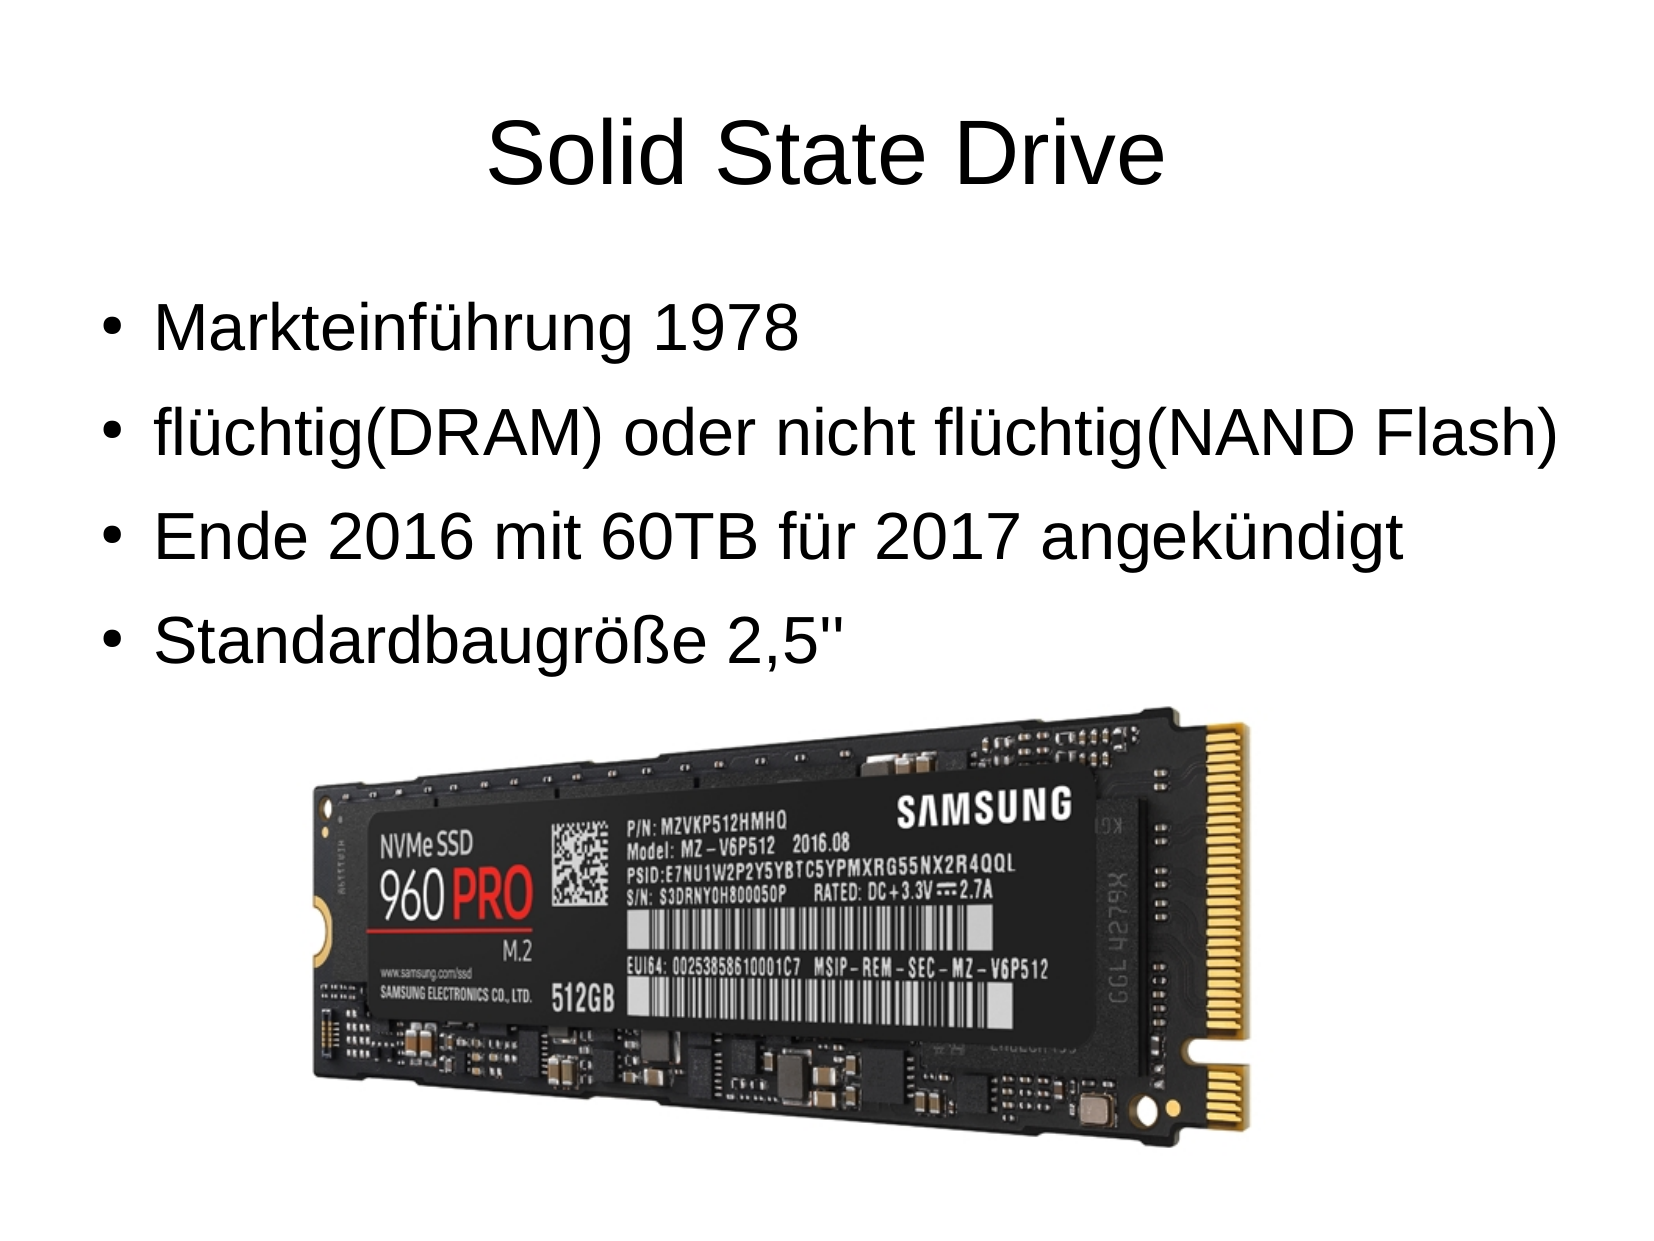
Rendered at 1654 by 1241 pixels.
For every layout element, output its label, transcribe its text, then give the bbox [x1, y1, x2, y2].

picture [197, 1010, 1336, 1241]
title Solid State Drive [82, 49, 1571, 257]
list Markteinführung 1978 flüchtig(DRAM) oder nicht flüchtig(NAND Flash) Ende 2016 mit 60TB für 2017 angekündigt Standardbaugröße 2,5'' [82, 290, 1571, 1010]
